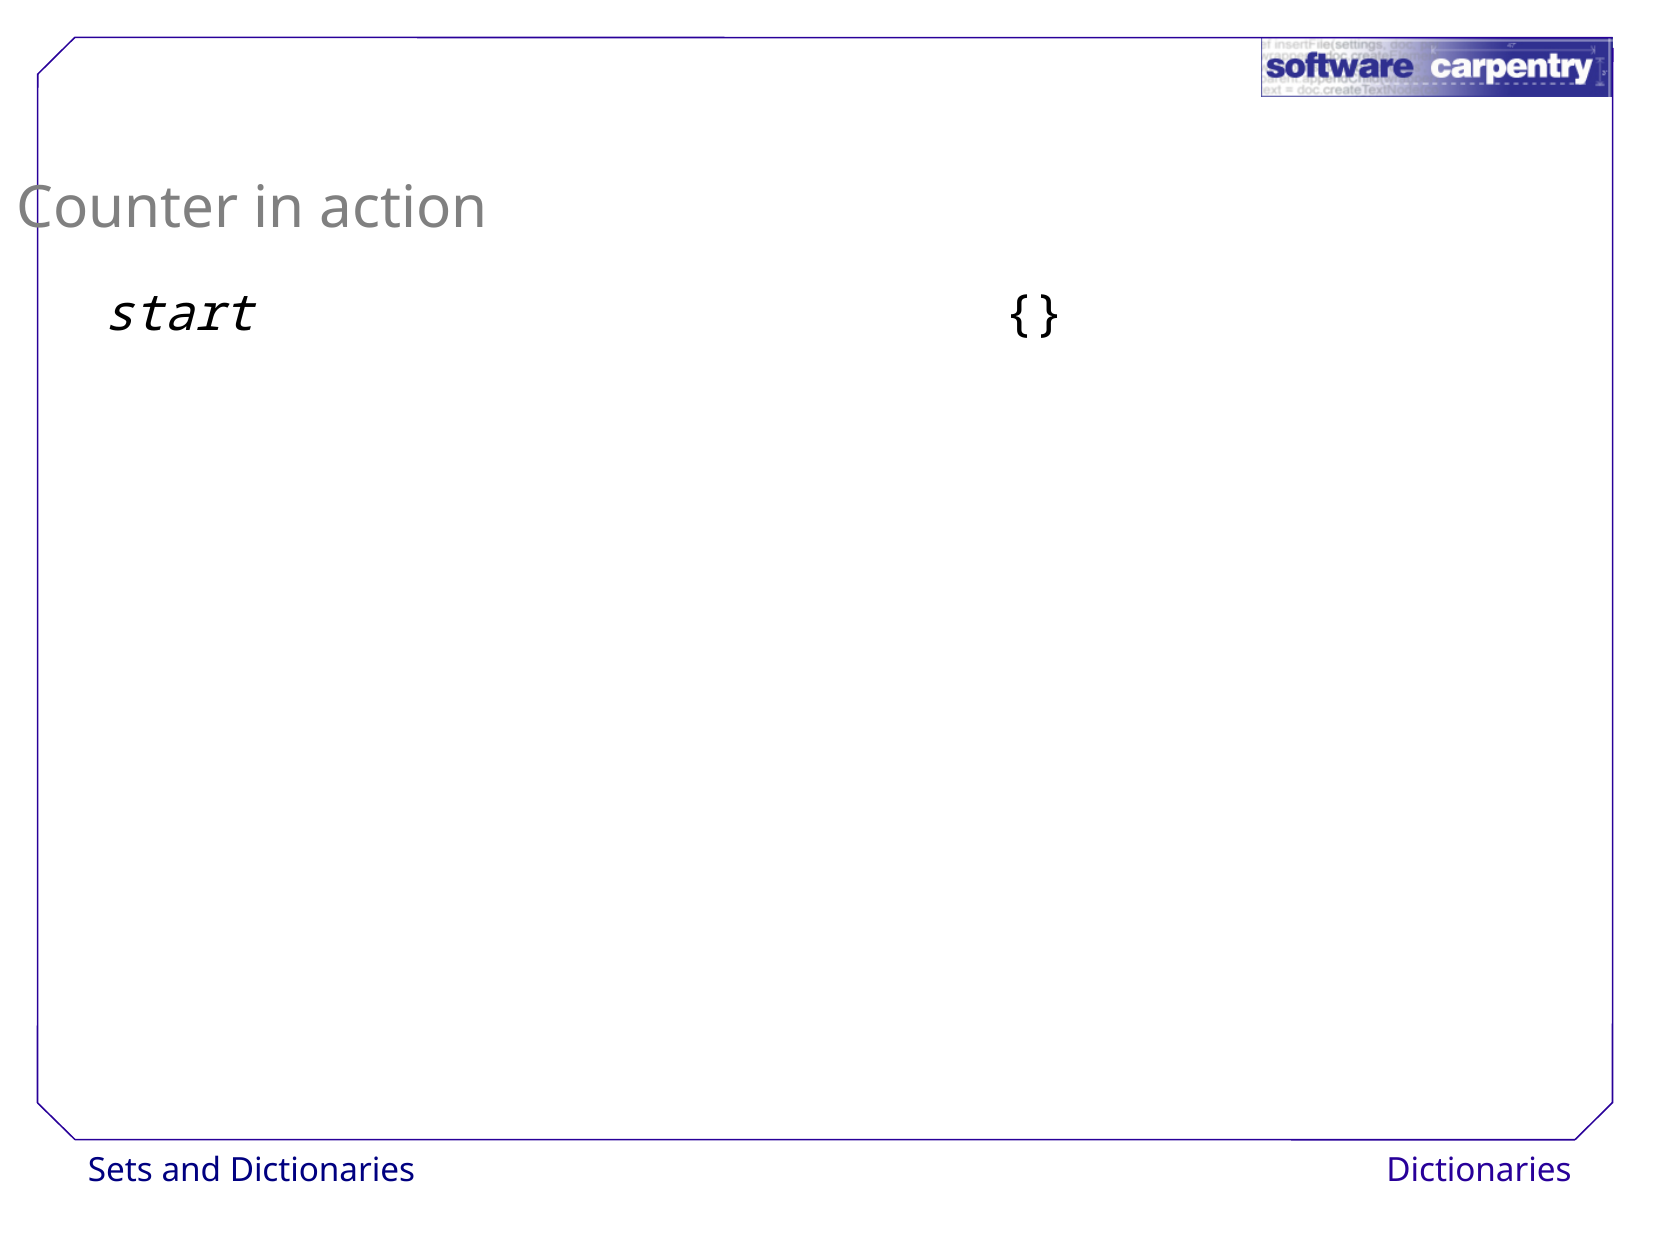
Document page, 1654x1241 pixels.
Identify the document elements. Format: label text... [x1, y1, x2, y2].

picture [1261, 39, 1613, 97]
text_box Counter in action [1, 126, 653, 248]
text_box start {} [89, 258, 1512, 1096]
